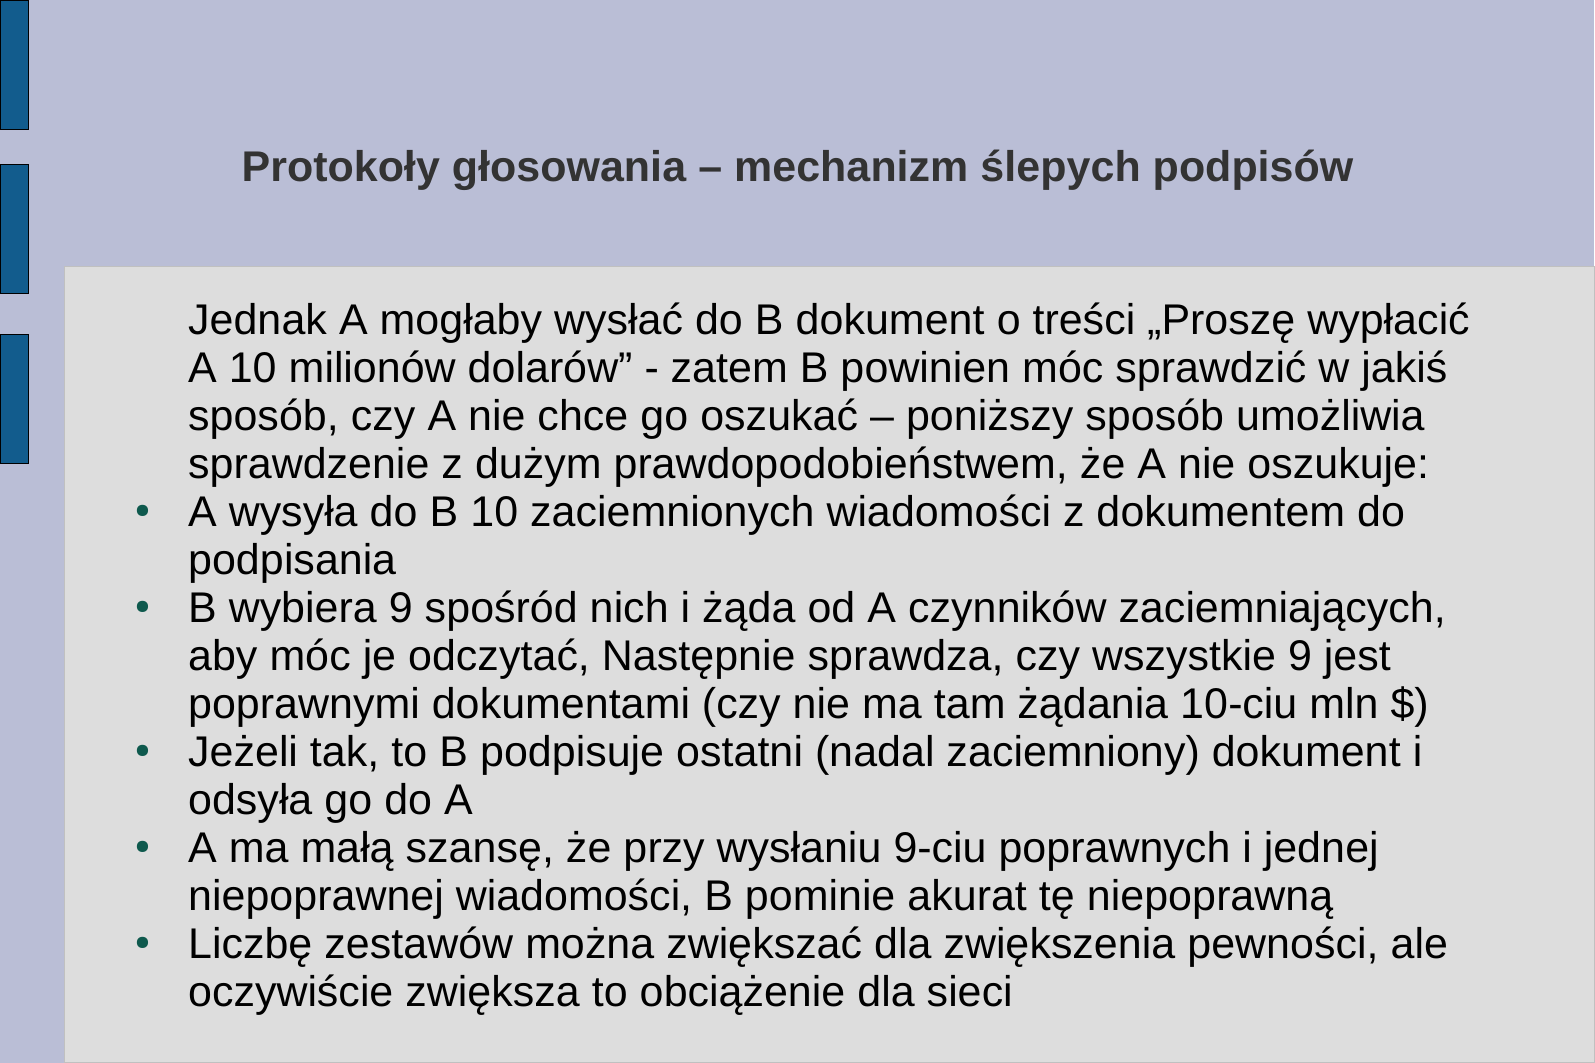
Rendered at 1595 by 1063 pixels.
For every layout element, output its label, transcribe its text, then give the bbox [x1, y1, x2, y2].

title Protokoły głosowania – mechanizm ślepych podpisów [117, 78, 1479, 256]
list Jednak A mogłaby wysłać do B dokument o treści „Proszę wypłacić A 10 milionów dolarów” - zatem B powinien móc sprawdzić w jakiś sposób, czy A nie chce go oszukać – poniższy sposób umożliwia sprawdzenie z dużym prawdopodobieństwem, że A nie oszukuje: A wysyła do B 10 zaciemnionych wiadomości z dokumentem do podpisania B wybiera 9 spośród nich i żąda od A czynników zaciemniających, aby móc je odczytać, Następnie sprawdza, czy wszystkie 9 jest poprawnymi dokumentami (czy nie ma tam żądania 10-ciu mln $) Jeżeli tak, to B podpisuje ostatni (nadal zaciemniony) dokument i odsyła go do A A ma małą szansę, że przy wysłaniu 9-ciu poprawnych i jednej niepoprawnej wiadomości, B pominie akurat tę niepoprawną Liczbę zestawów można zwiększać dla zwiększenia pewności, ale oczywiście zwiększa to obciążenie dla sieci [117, 295, 1479, 1016]
